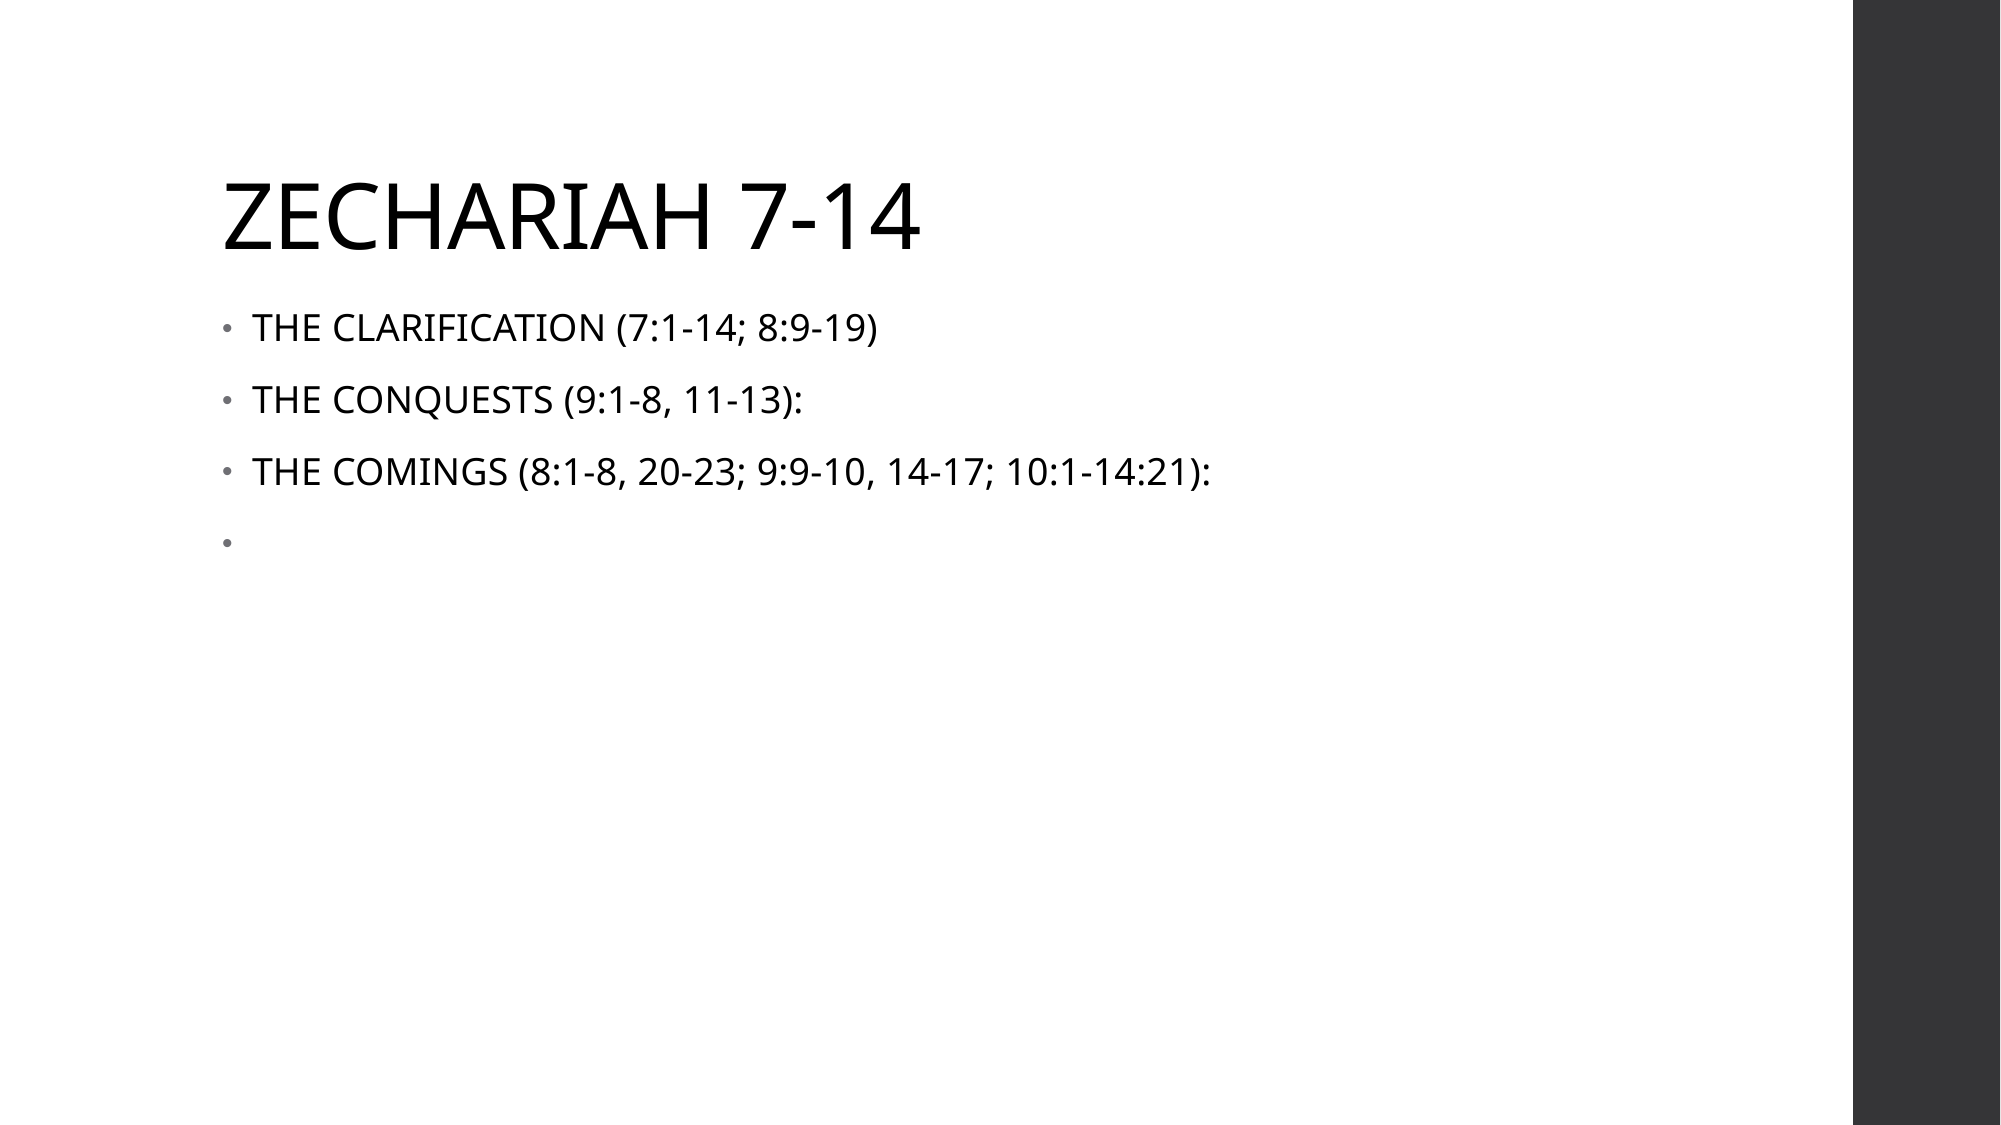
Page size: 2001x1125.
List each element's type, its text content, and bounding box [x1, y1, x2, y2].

list THE CLARIFICATION (7:1-14; 8:9-19) THE CONQUESTS (9:1-8, 11-13): THE COMINGS (8:1-8, 20-23; 9:9-10, 14-17; 10:1-14:21): [206, 299, 1617, 1014]
title ZECHARIAH 7-14 [206, 60, 1797, 278]
